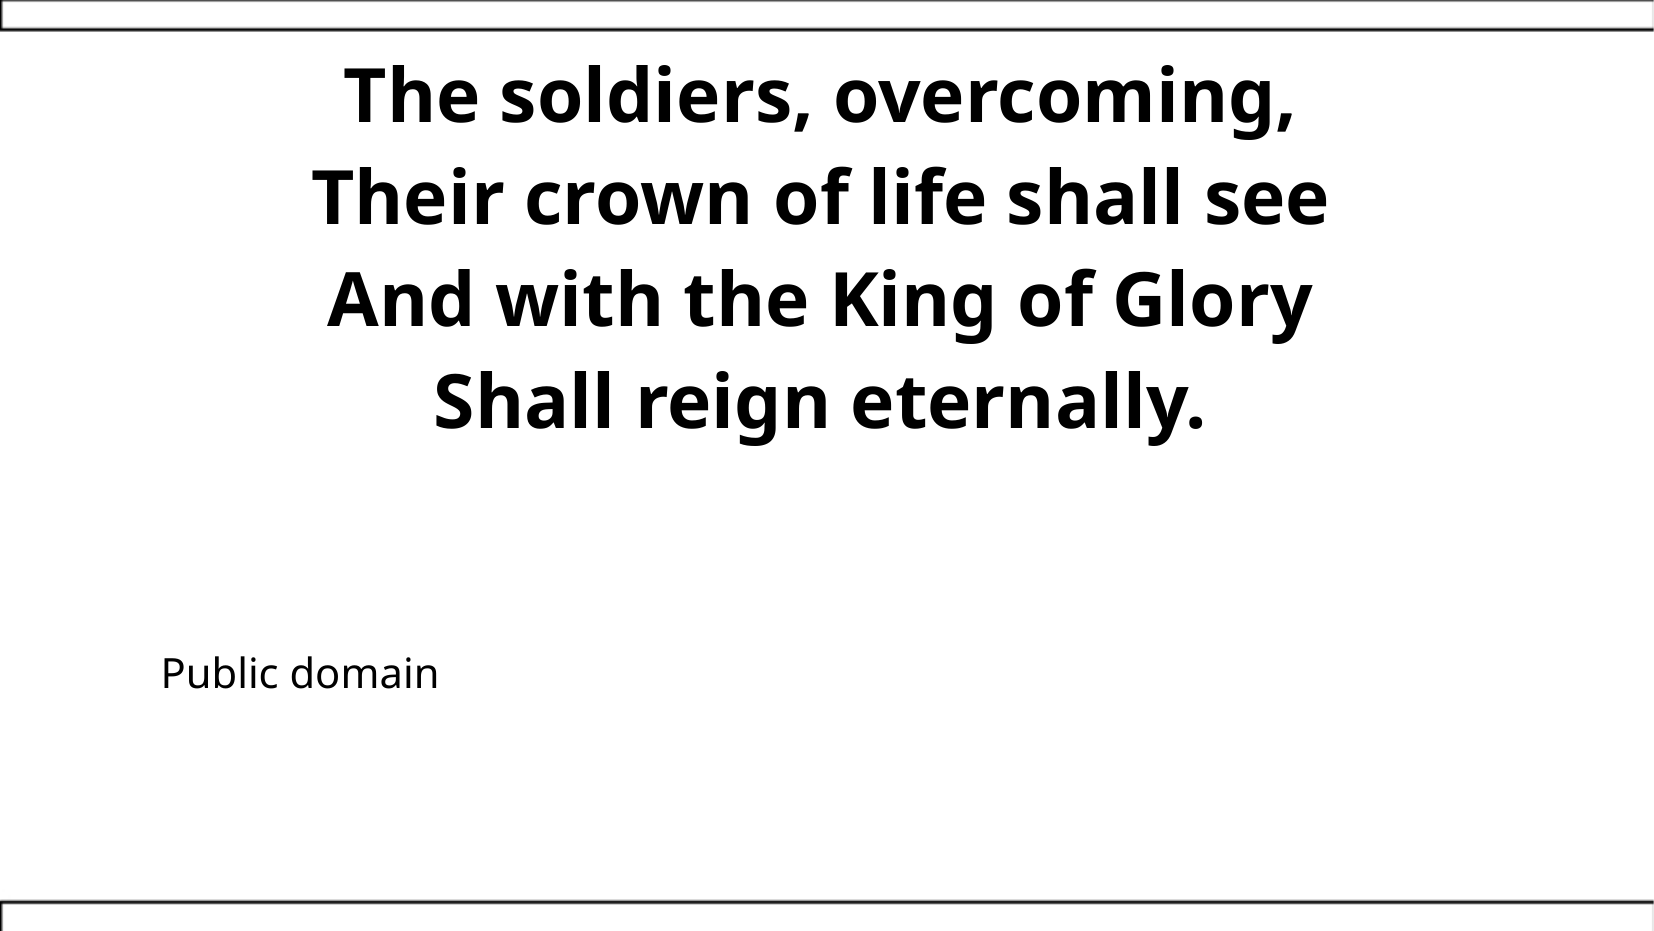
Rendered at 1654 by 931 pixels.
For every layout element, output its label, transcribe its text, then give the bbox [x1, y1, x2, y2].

text_box The soldiers, overcoming, Their crown of life shall see And with the King of Glory Shall reign eternally. Public domain [145, 34, 1496, 693]
picture [0, 0, 1654, 931]
